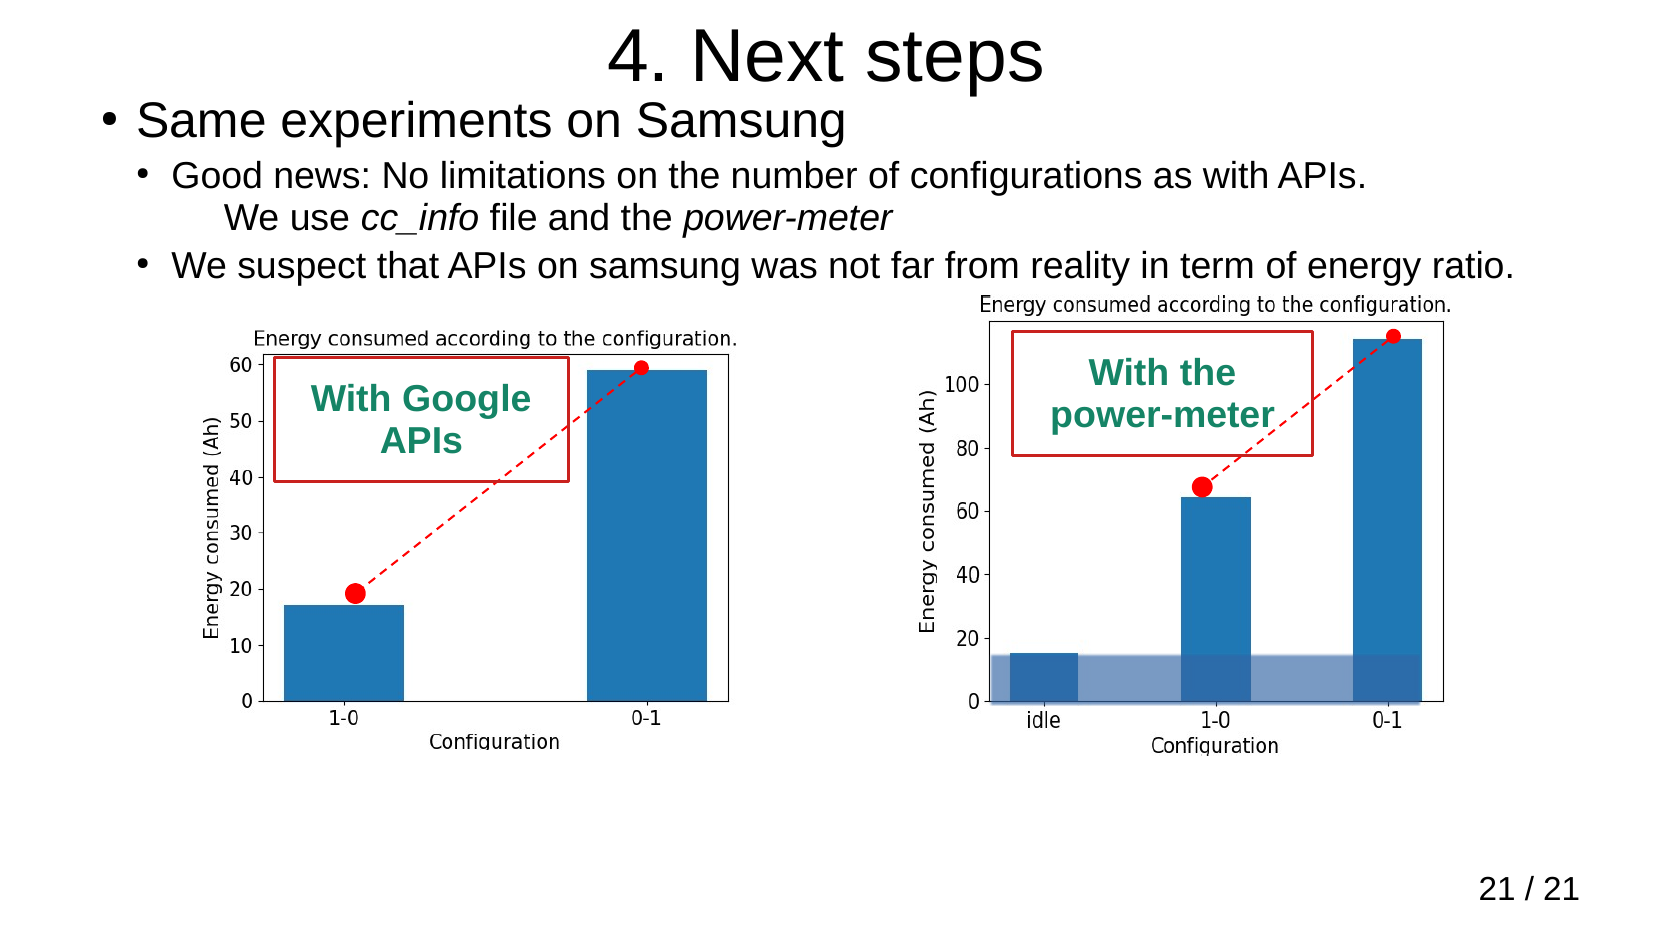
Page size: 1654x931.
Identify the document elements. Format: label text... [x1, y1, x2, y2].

title 4. Next steps [57, 0, 1595, 127]
text_box Same experiments on Samsung Good news: No limitations on the number of configurations as with APIs. We use cc_info file and the power-meter We suspect that APIs on samsung was not far from reality in term of energy ratio. [100, 69, 1564, 310]
picture [187, 310, 788, 751]
text_box 21 / 21 [1463, 863, 1652, 931]
text_box [992, 656, 1419, 704]
picture [900, 310, 1501, 756]
text_box With the power-meter [1012, 331, 1313, 456]
text_box With Google APIs [274, 357, 569, 482]
